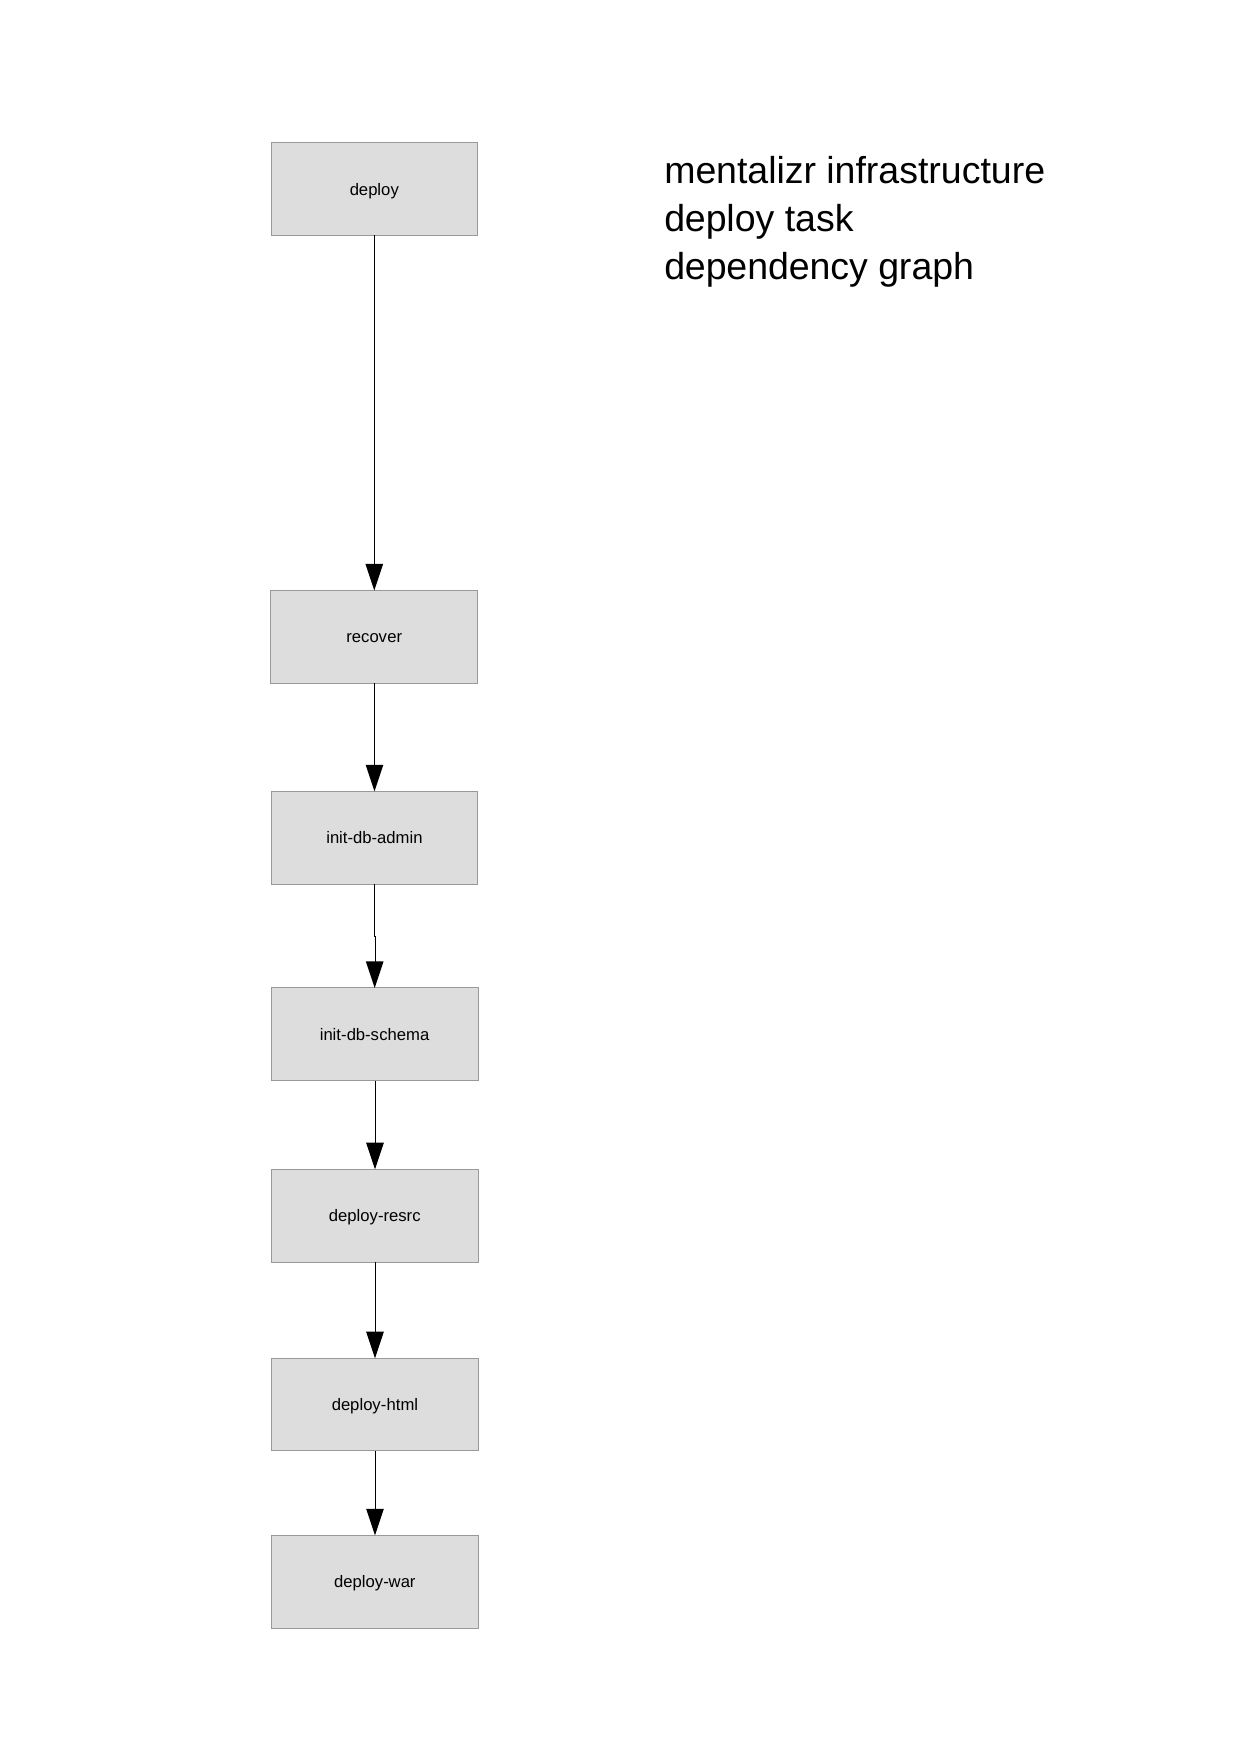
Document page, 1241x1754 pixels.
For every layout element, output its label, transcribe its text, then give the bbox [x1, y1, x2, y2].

text_box deploy-html [271, 1358, 479, 1451]
text_box deploy-war [271, 1535, 479, 1629]
text_box deploy [271, 142, 478, 236]
text_box recover [270, 590, 478, 684]
text_box deploy-resrc [271, 1169, 479, 1263]
text_box init-db-admin [271, 791, 478, 885]
text_box init-db-schema [271, 987, 479, 1081]
text_box mentalizr infrastructure deploy task dependency graph [649, 141, 1146, 296]
